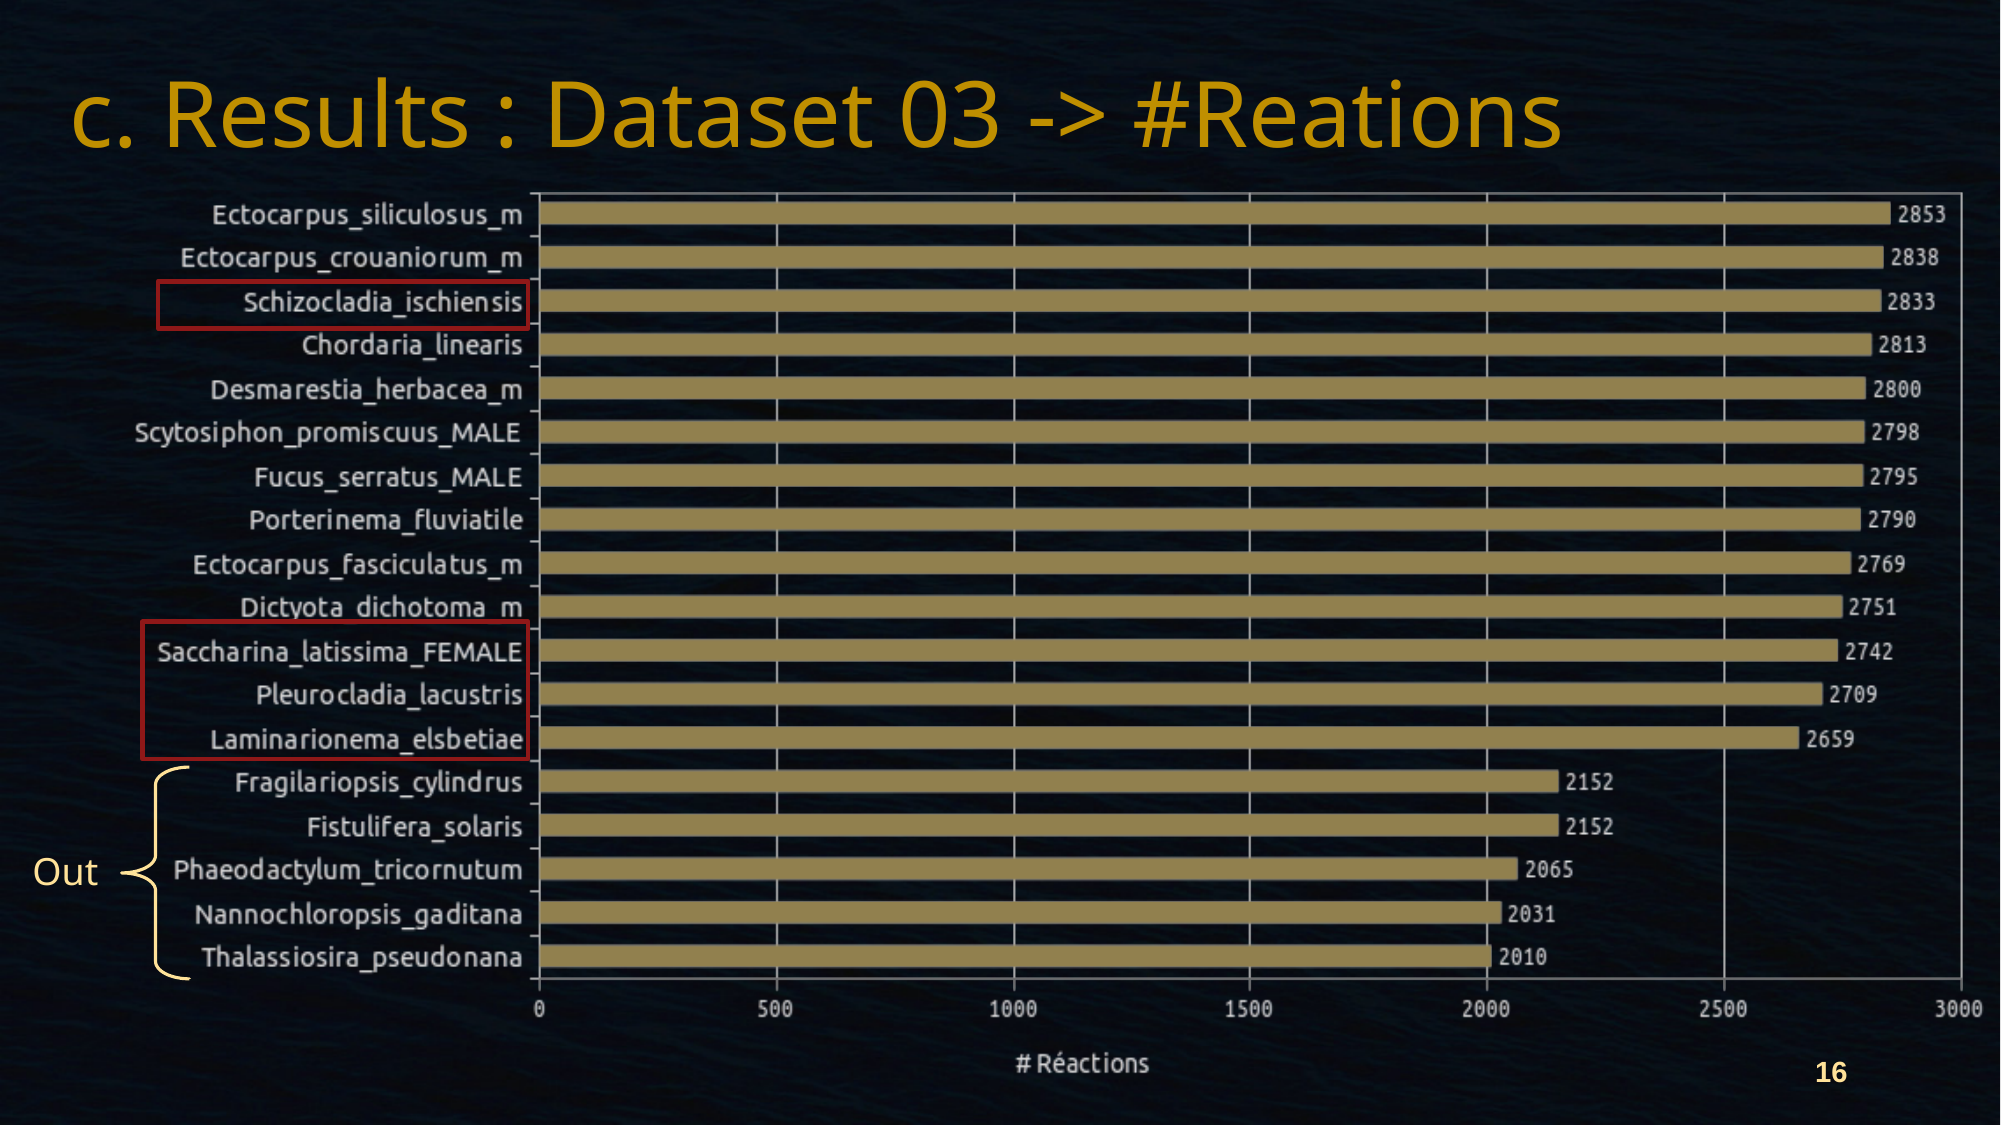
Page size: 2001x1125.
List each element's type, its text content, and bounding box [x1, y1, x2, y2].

title c. Results : Dataset 03 -> #Reations [54, 58, 1780, 170]
text_box Out [17, 837, 119, 910]
picture [0, 0, 2001, 1125]
slide_number 2 [1412, 1075, 1863, 1103]
